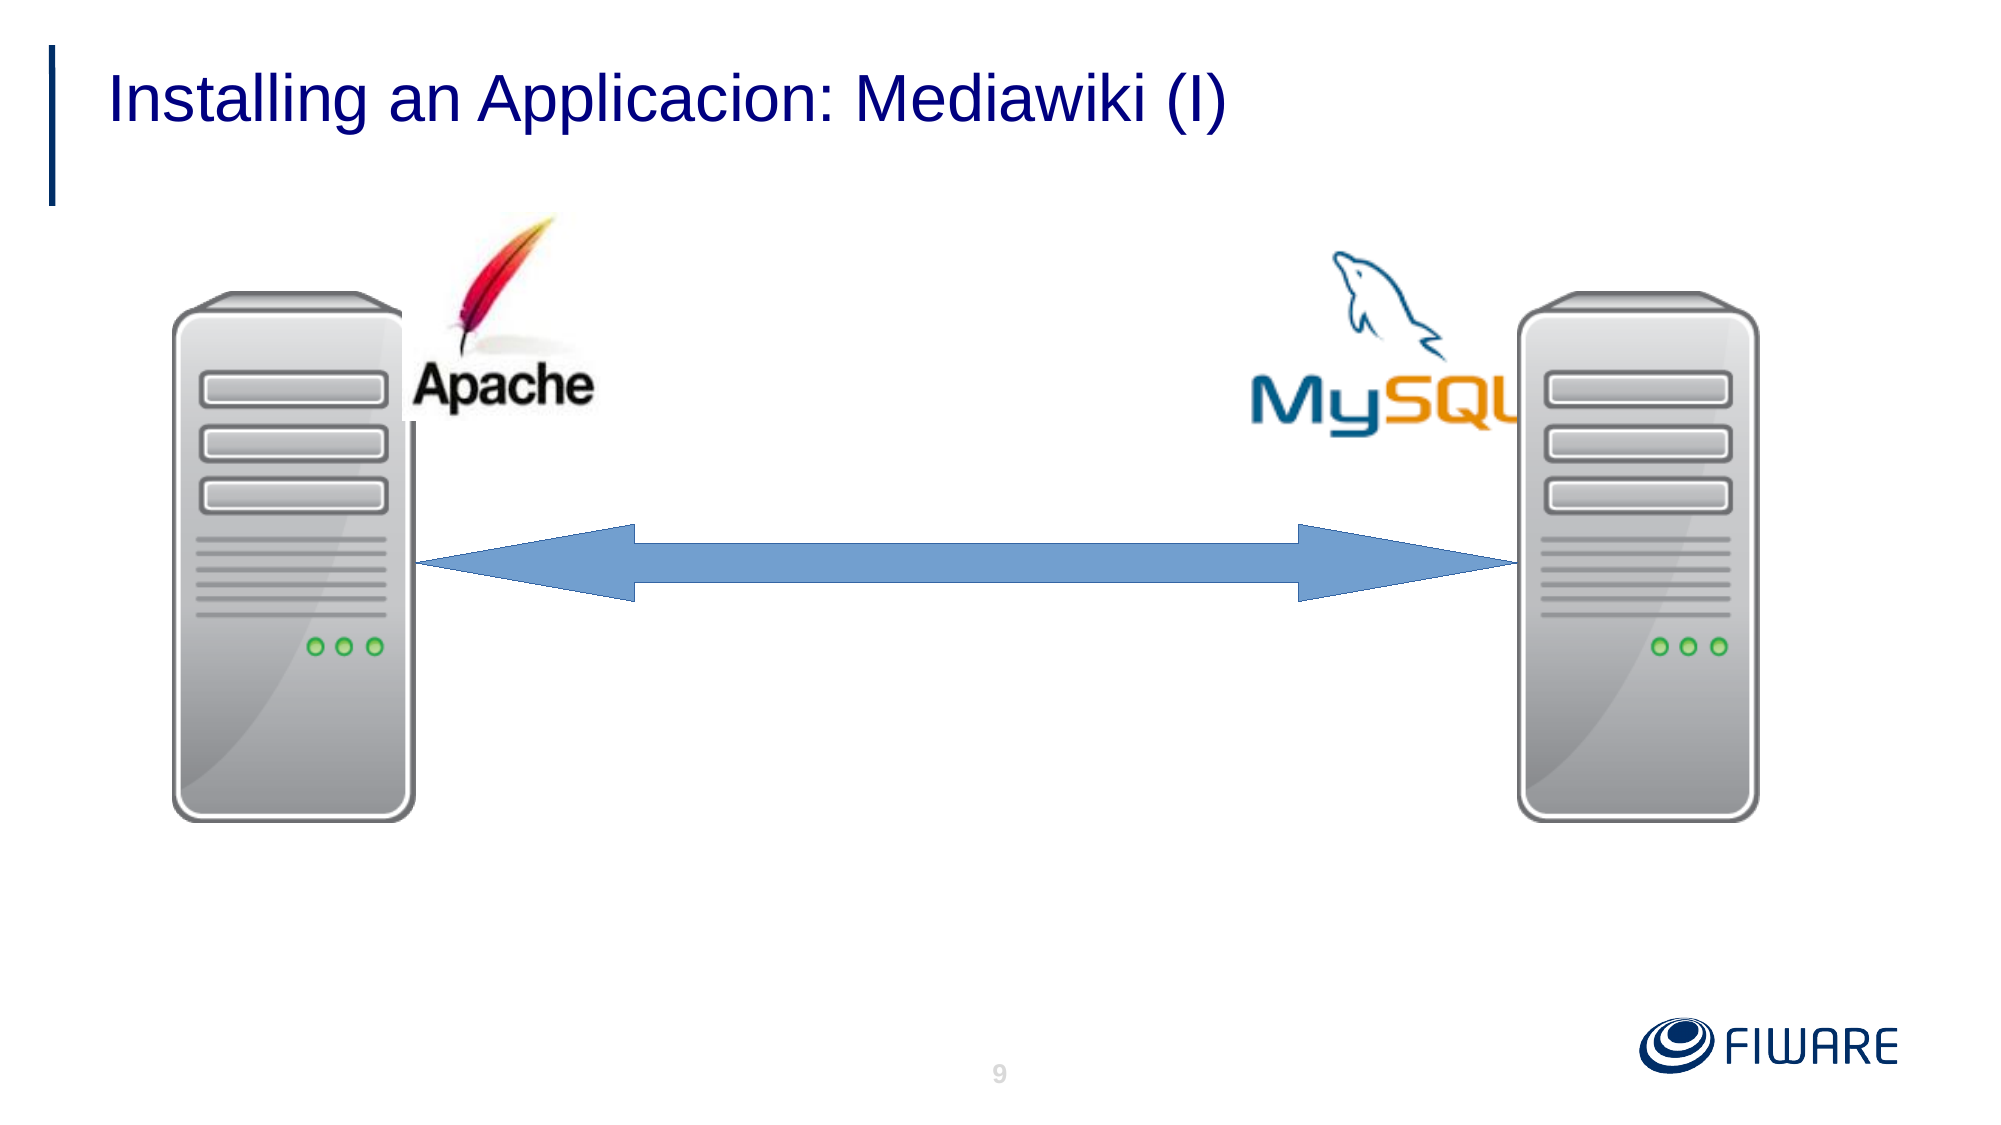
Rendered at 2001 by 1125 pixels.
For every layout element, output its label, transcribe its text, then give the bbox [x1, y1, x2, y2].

slide_number <number> [887, 1042, 1113, 1103]
text_box [415, 524, 1518, 602]
title Installing an Applicacion: Mediawiki (I) [92, 47, 1704, 201]
picture [1635, 1012, 1905, 1077]
picture [1241, 243, 1760, 823]
picture [172, 212, 616, 823]
